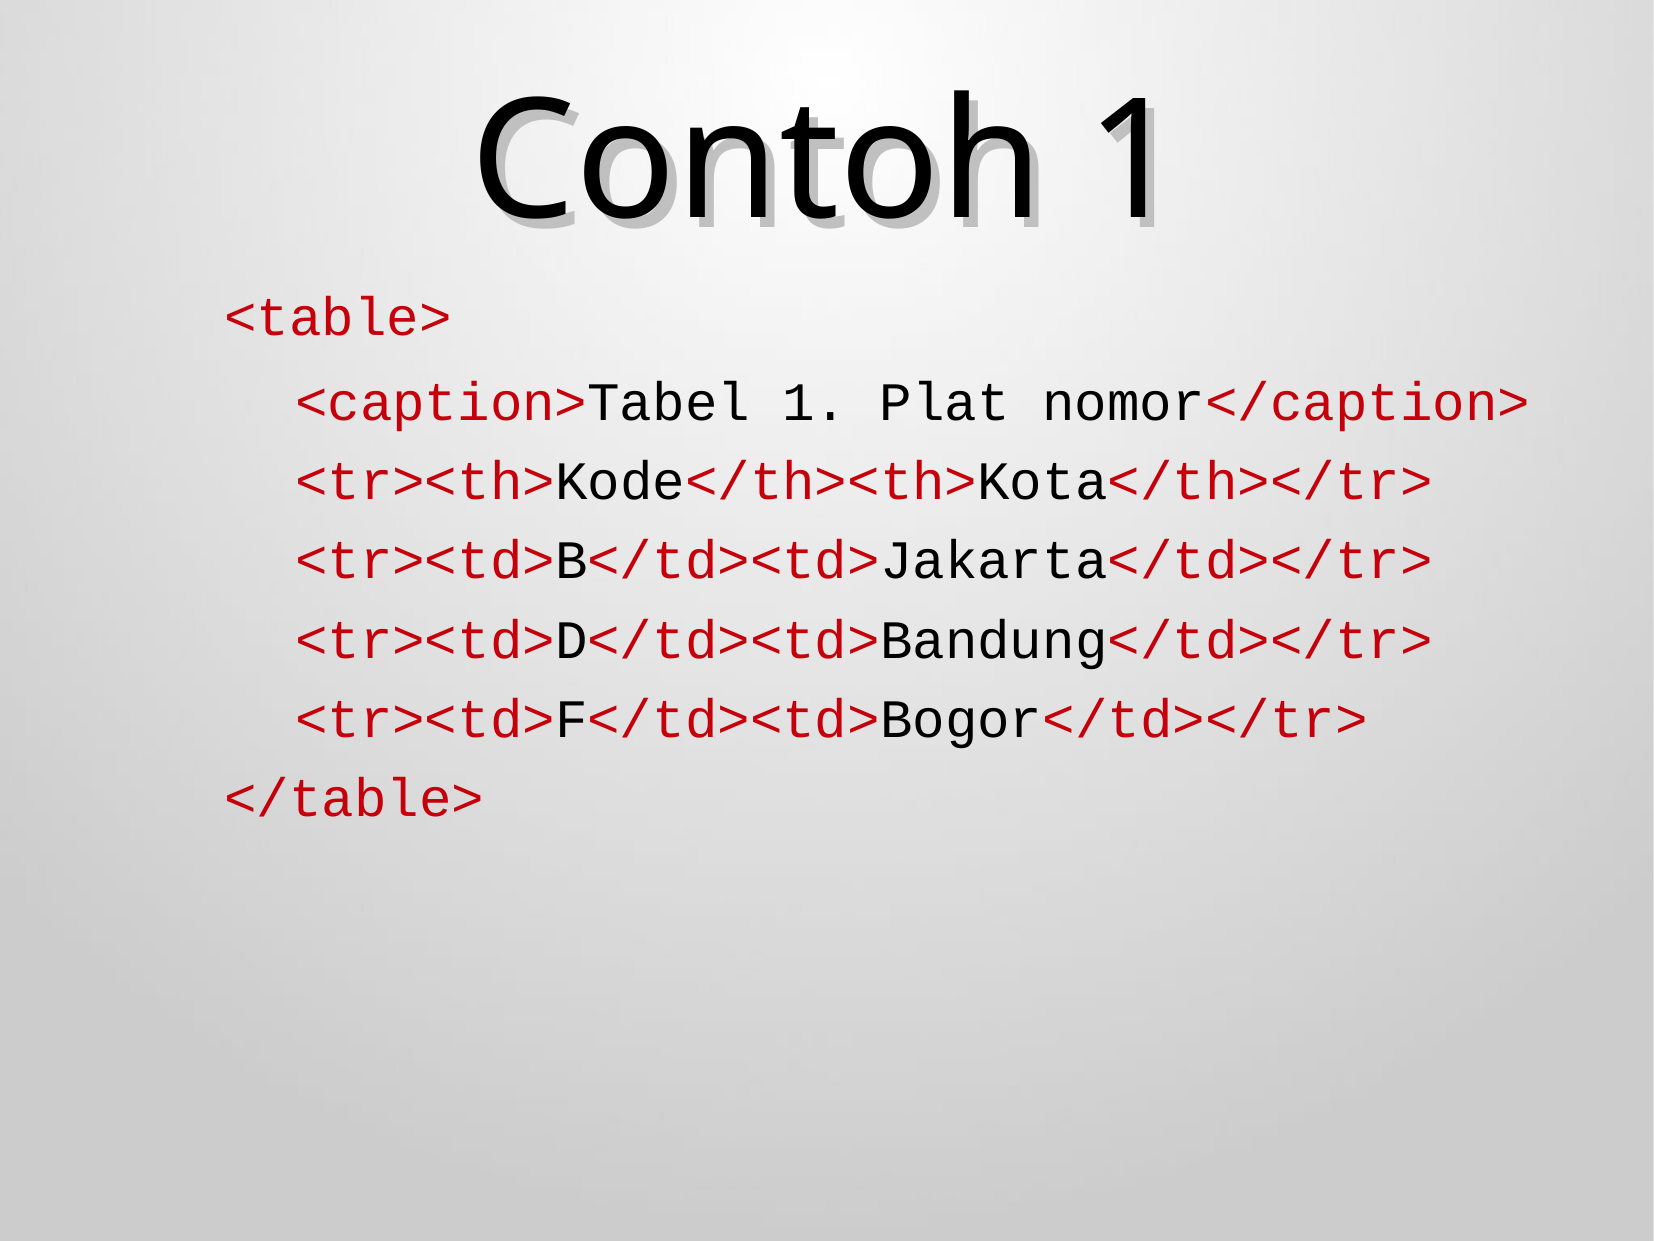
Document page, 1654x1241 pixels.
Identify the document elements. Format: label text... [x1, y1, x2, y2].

picture [0, 0, 1654, 1241]
list <table> <caption>Tabel 1. Plat nomor</caption> <tr><th>Kode</th><th>Kota</th></tr> <tr><td>B</td><td>Jakarta</td></tr> <tr><td>D</td><td>Bandung</td></tr> <tr><td>F</td><td>Bogor</td></tr> </table> [82, 290, 1571, 1201]
title Contoh 1 [82, 52, 1571, 254]
